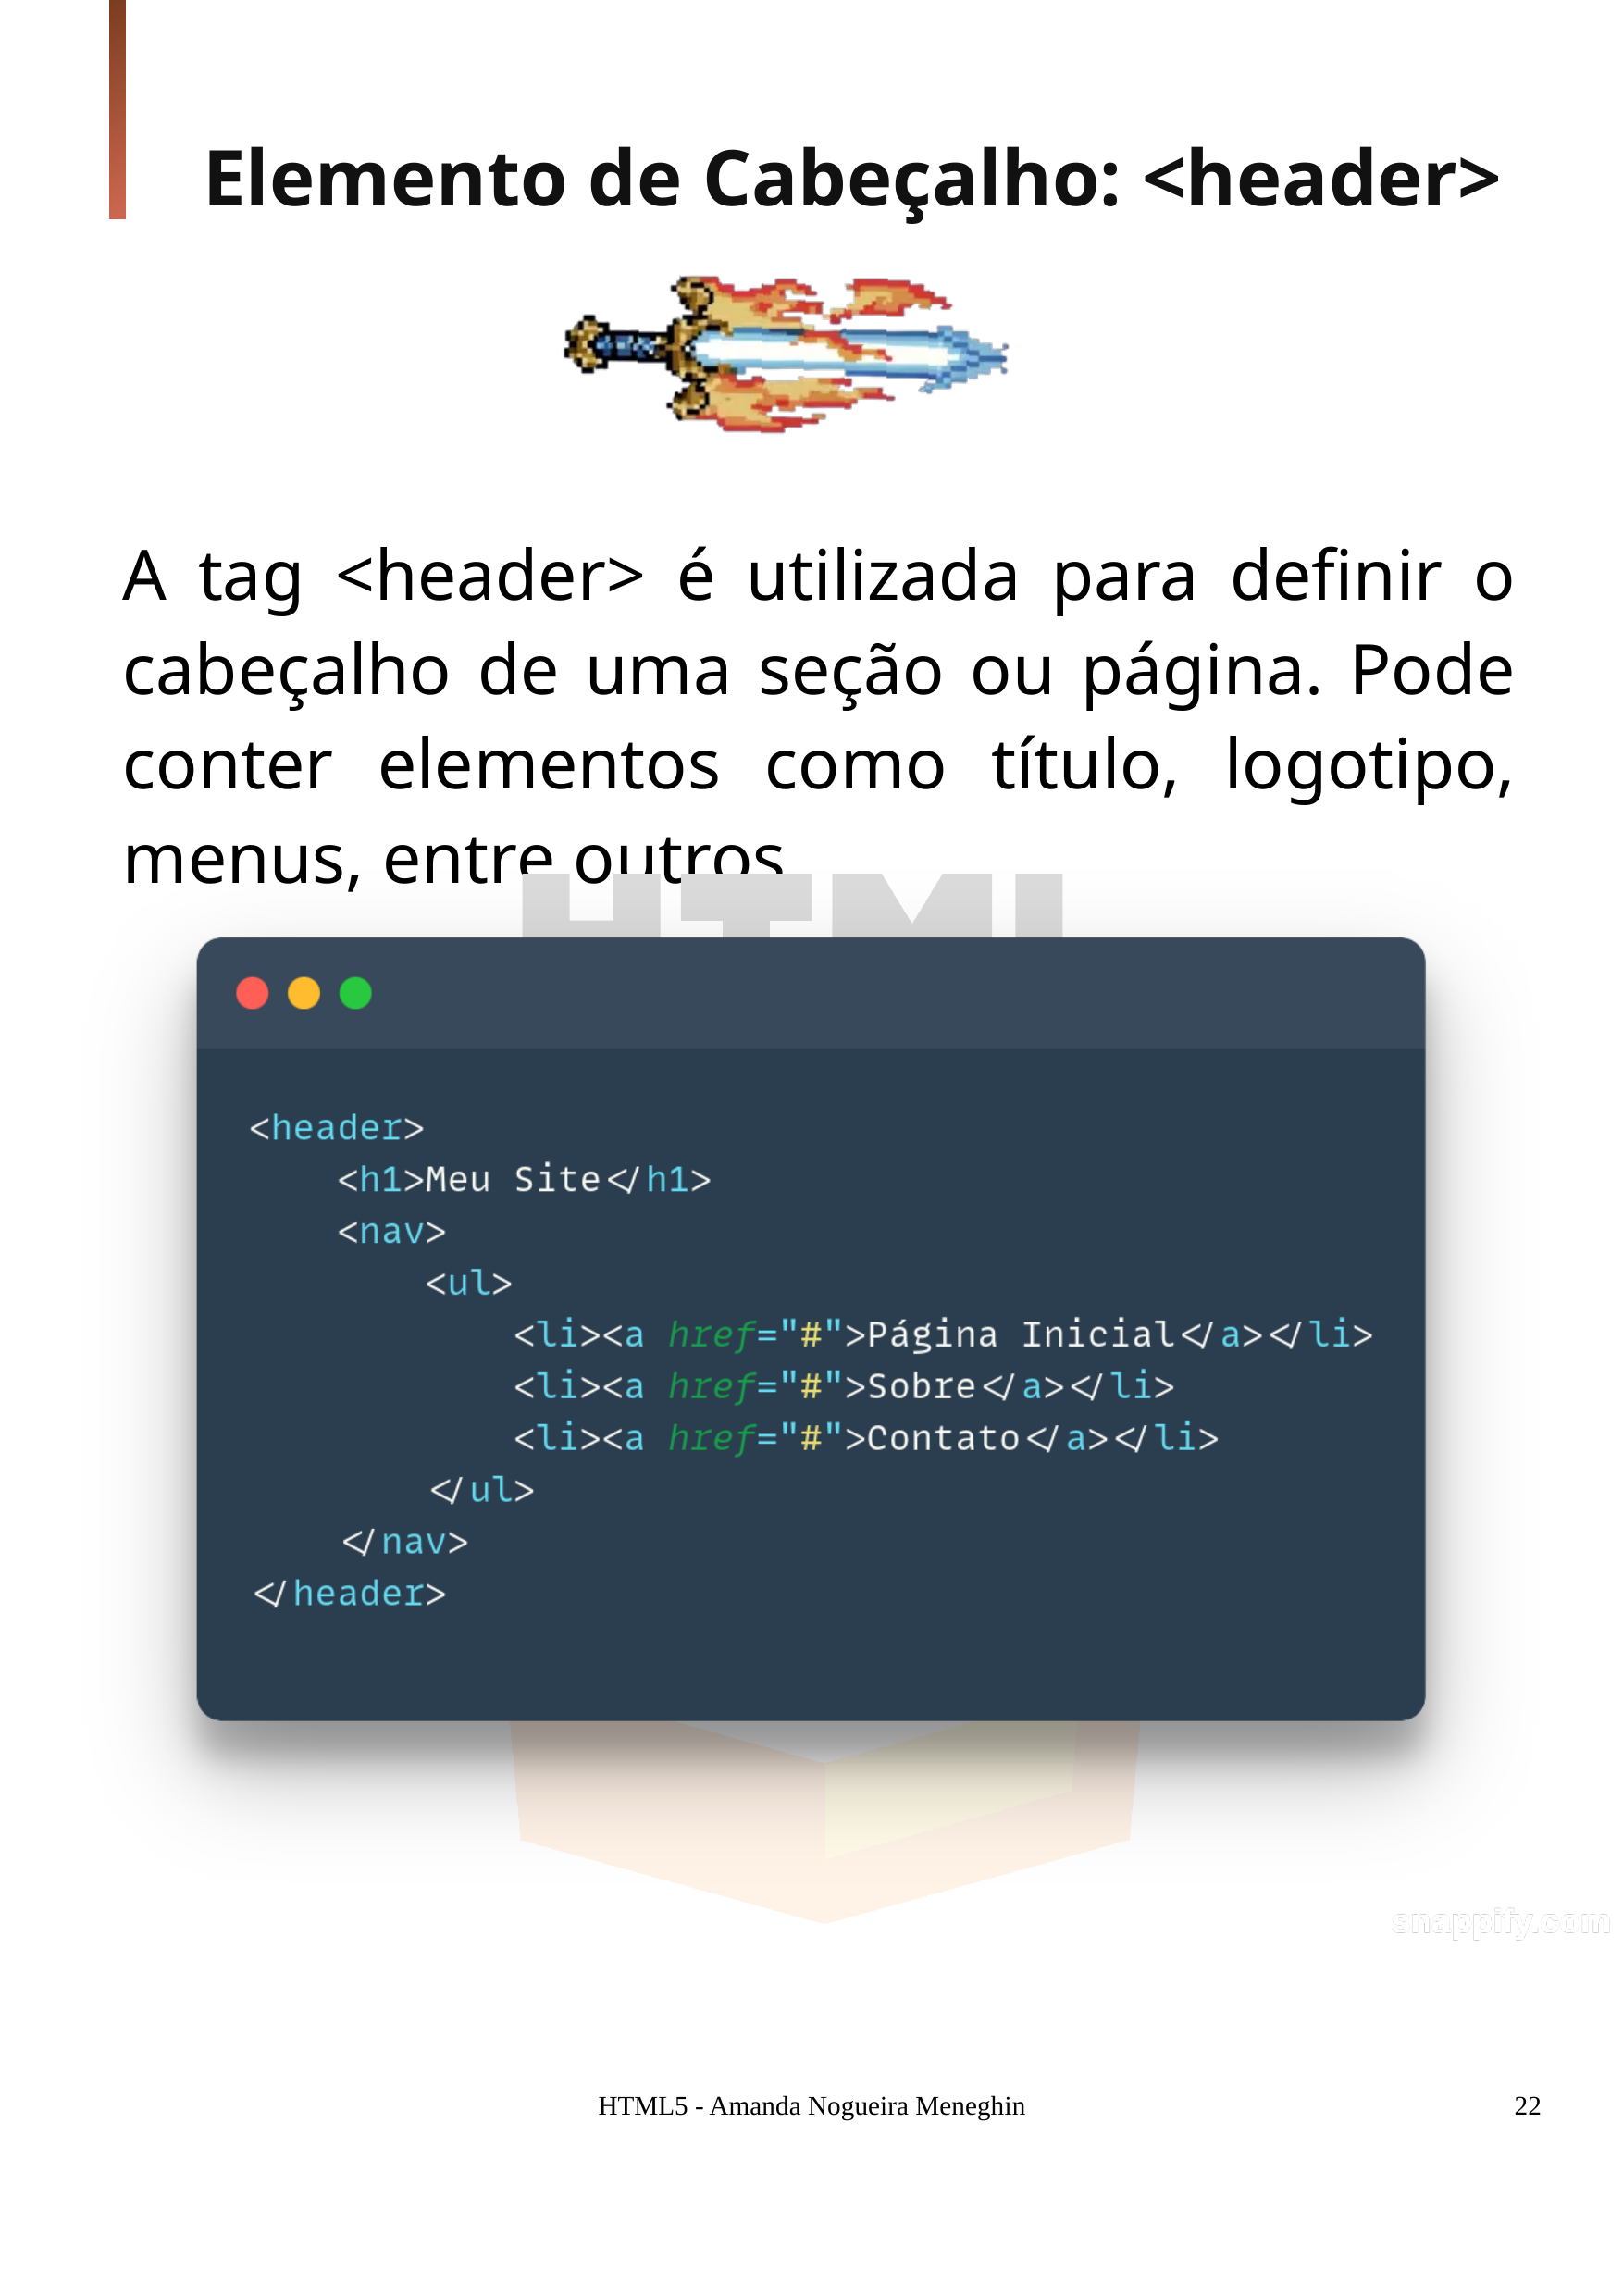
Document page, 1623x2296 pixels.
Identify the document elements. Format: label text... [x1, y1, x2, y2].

text_box A tag <header> é utilizada para definir o cabeçalho de uma seção ou página. Pode conter elementos como título, logotipo, menus, entre outros. [109, 555, 1530, 691]
text_box Elemento de Cabeçalho: <header> [189, 79, 1530, 274]
picture [519, 81, 1058, 621]
picture [0, 691, 1623, 1967]
text_box [109, 0, 126, 219]
